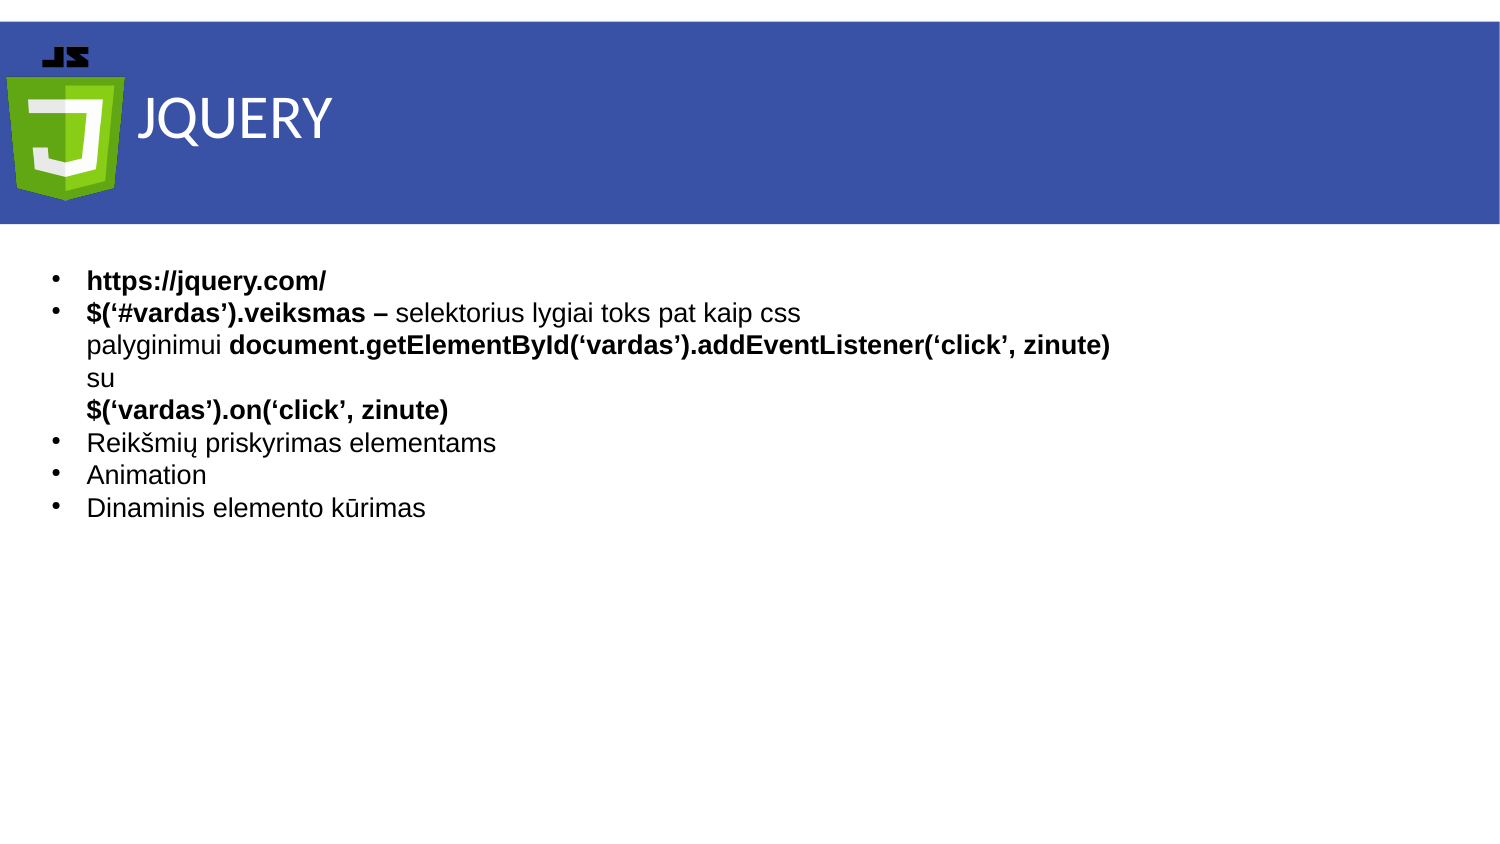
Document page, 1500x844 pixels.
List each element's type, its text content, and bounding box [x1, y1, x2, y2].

text_box https://jquery.com/ $(‘#vardas’).veiksmas – selektorius lygiai toks pat kaip css palyginimui document.getElementById(‘vardas’).addEventListener(‘click’, zinute) su $(‘vardas’).on(‘click’, zinute) Reikšmių priskyrimas elementams Animation Dinaminis elemento kūrimas [36, 247, 1389, 789]
picture [5, 46, 125, 201]
title JQUERY [125, 72, 1500, 167]
